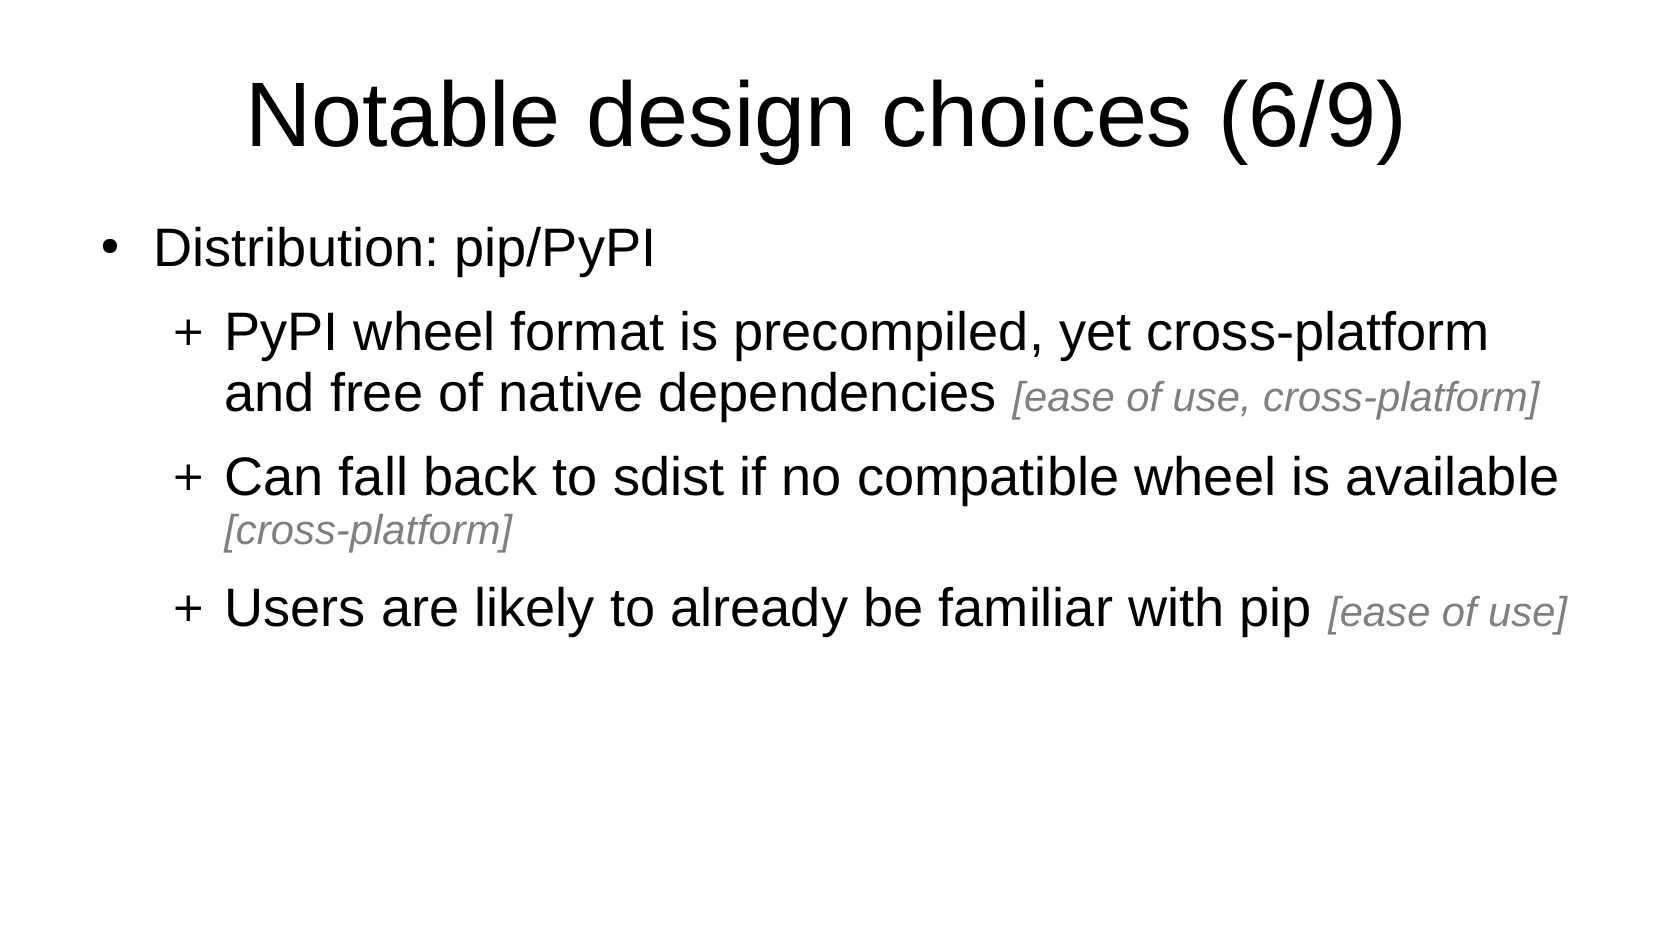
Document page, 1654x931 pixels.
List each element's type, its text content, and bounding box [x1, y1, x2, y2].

list Distribution: pip/PyPI PyPI wheel format is precompiled, yet cross-platform and free of native dependencies [ease of use, cross-platform] Can fall back to sdist if no compatible wheel is available [cross-platform] Users are likely to already be familiar with pip [ease of use] [82, 217, 1571, 901]
title Notable design choices (6/9) [82, 37, 1571, 193]
